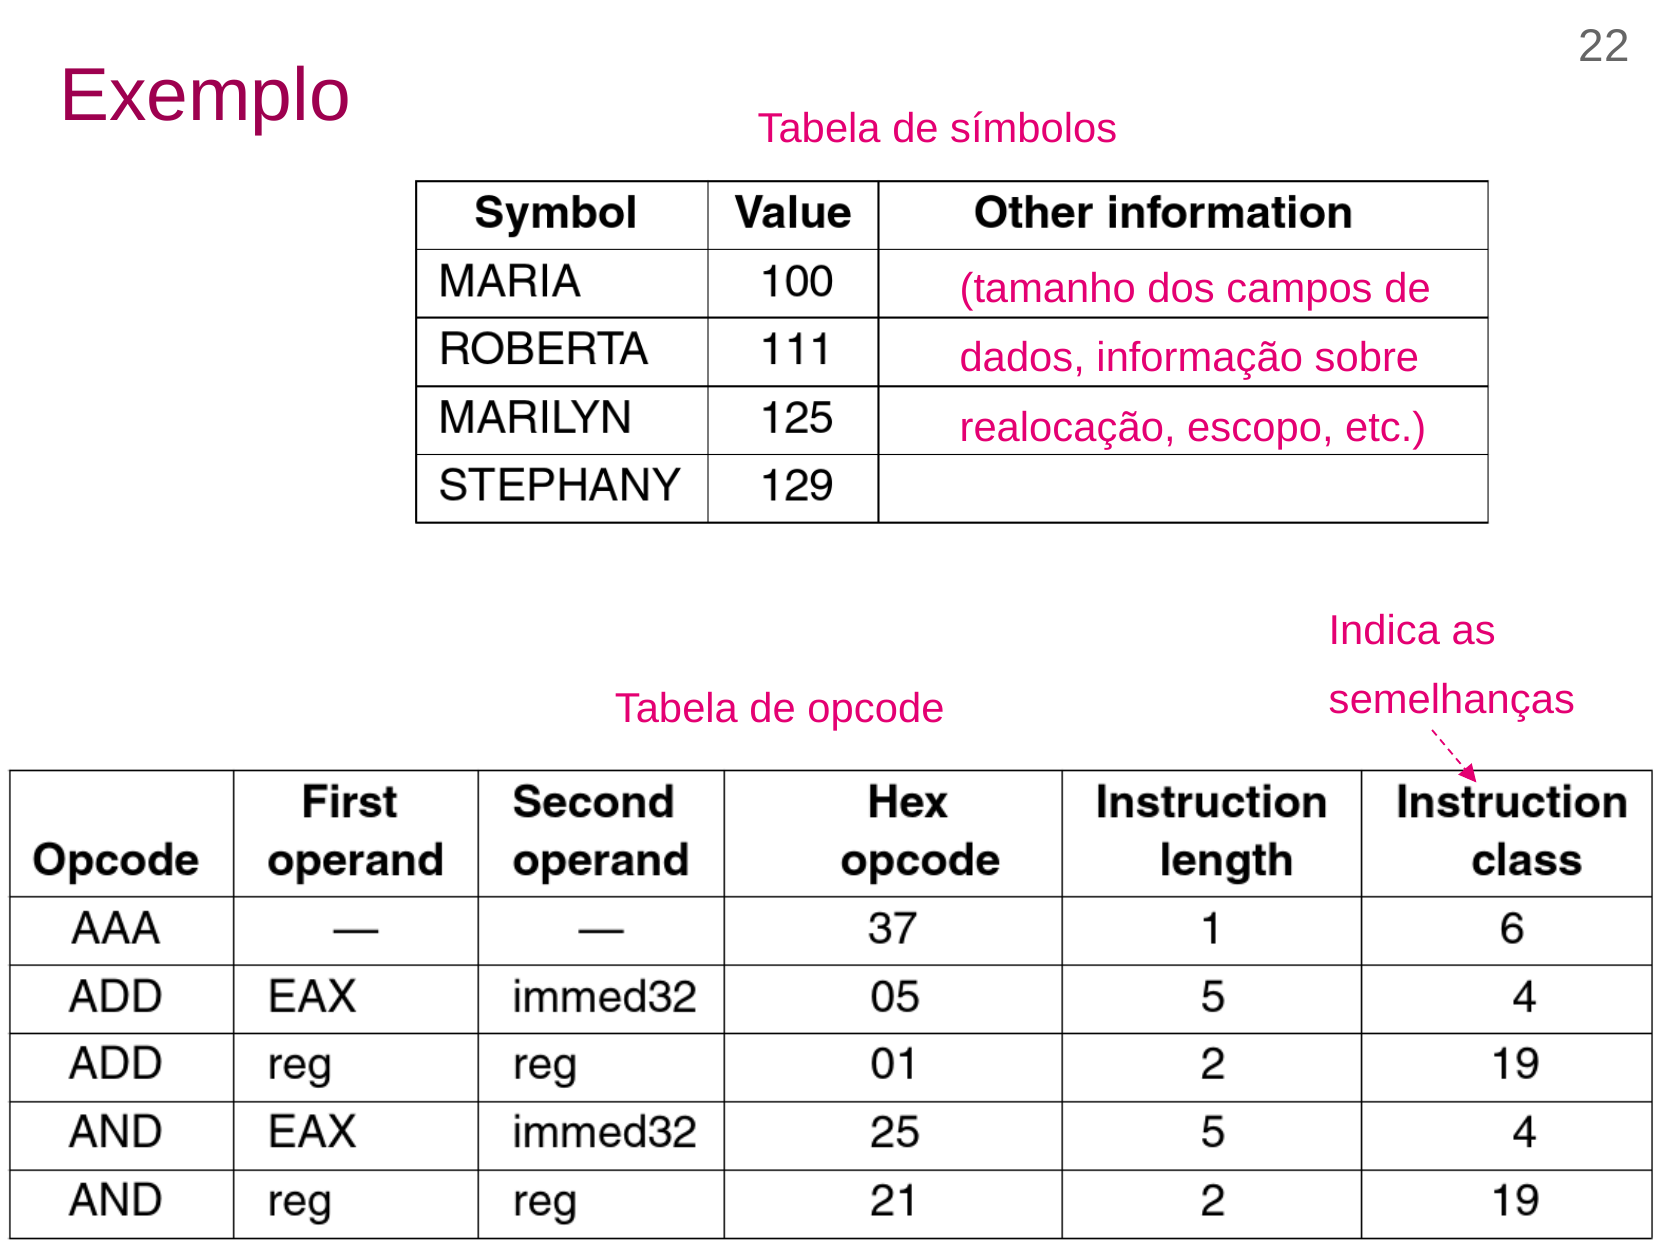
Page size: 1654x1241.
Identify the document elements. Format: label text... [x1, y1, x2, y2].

text_box Tabela de símbolos [664, 73, 1211, 159]
text_box Indica as semelhanças [1313, 575, 1639, 730]
title Exemplo [59, 29, 1595, 148]
picture [2, 767, 1654, 1241]
text_box Tabela de opcode [600, 653, 960, 739]
text_box (tamanho dos campos de dados, informação sobre realocação, escopo, etc.) [944, 233, 1447, 458]
picture [413, 177, 1496, 528]
